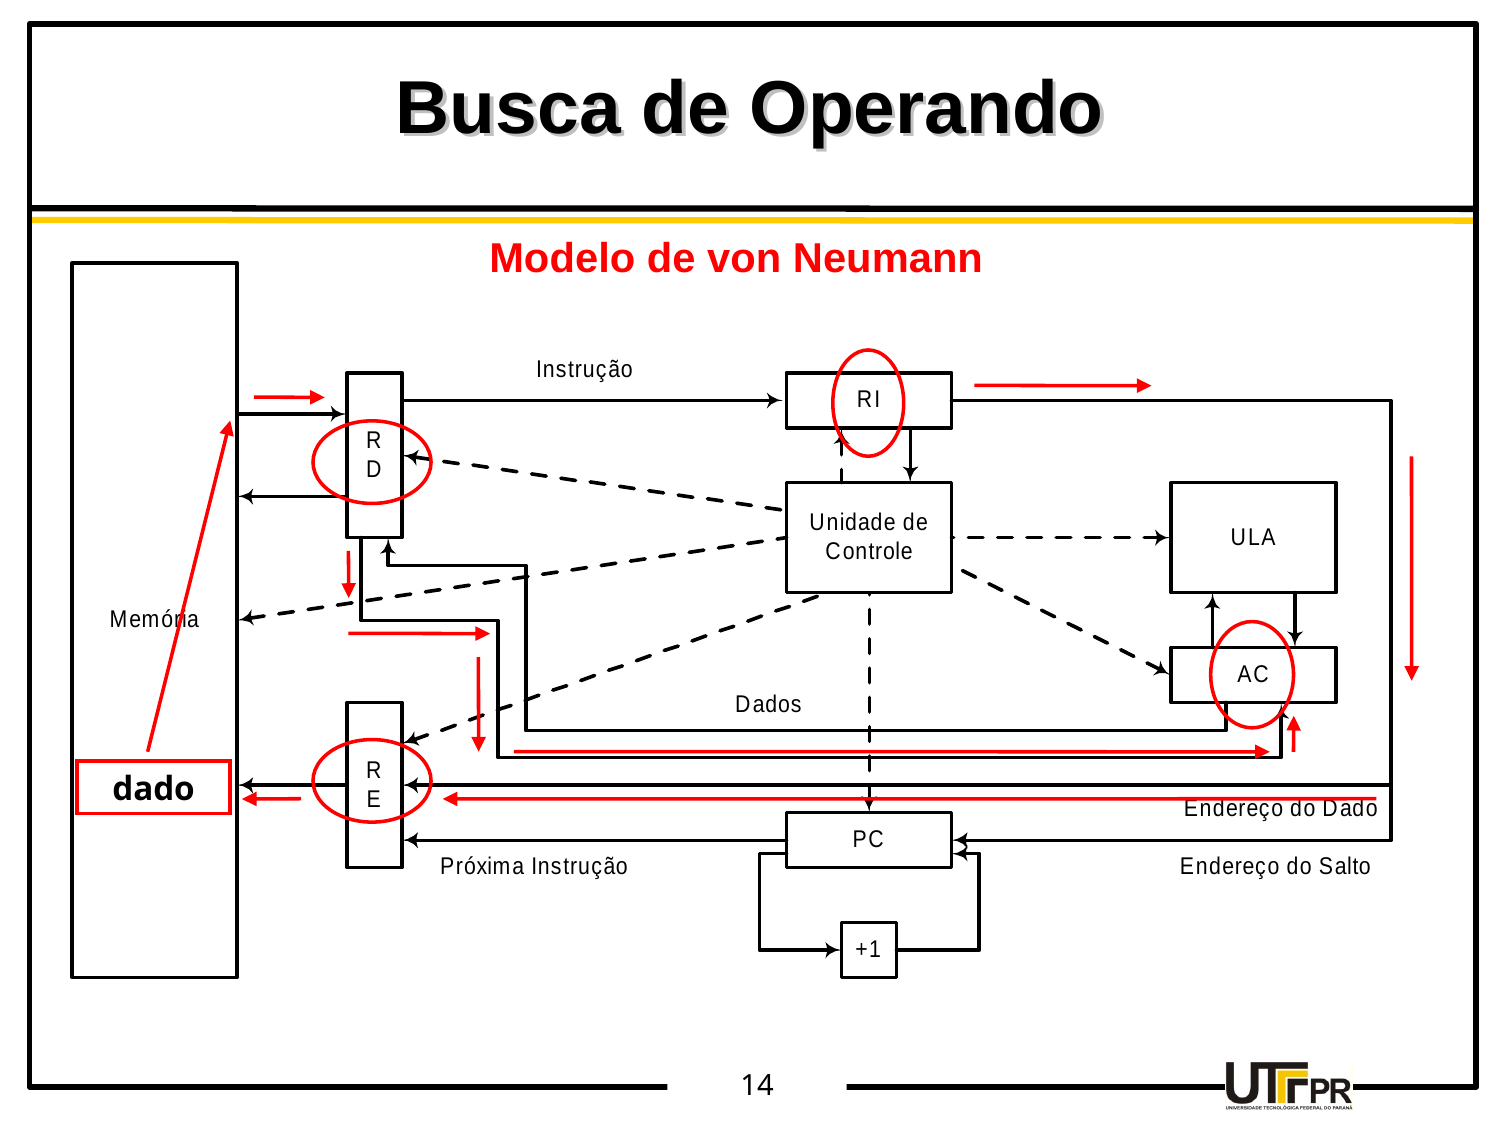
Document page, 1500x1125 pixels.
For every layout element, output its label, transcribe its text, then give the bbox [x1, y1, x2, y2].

text_box dado [76, 760, 231, 814]
title Busca de Operando [41, 65, 1459, 158]
picture [1225, 1062, 1353, 1110]
list Modelo de von Neumann [72, 231, 1400, 255]
chart [64, 255, 1424, 986]
